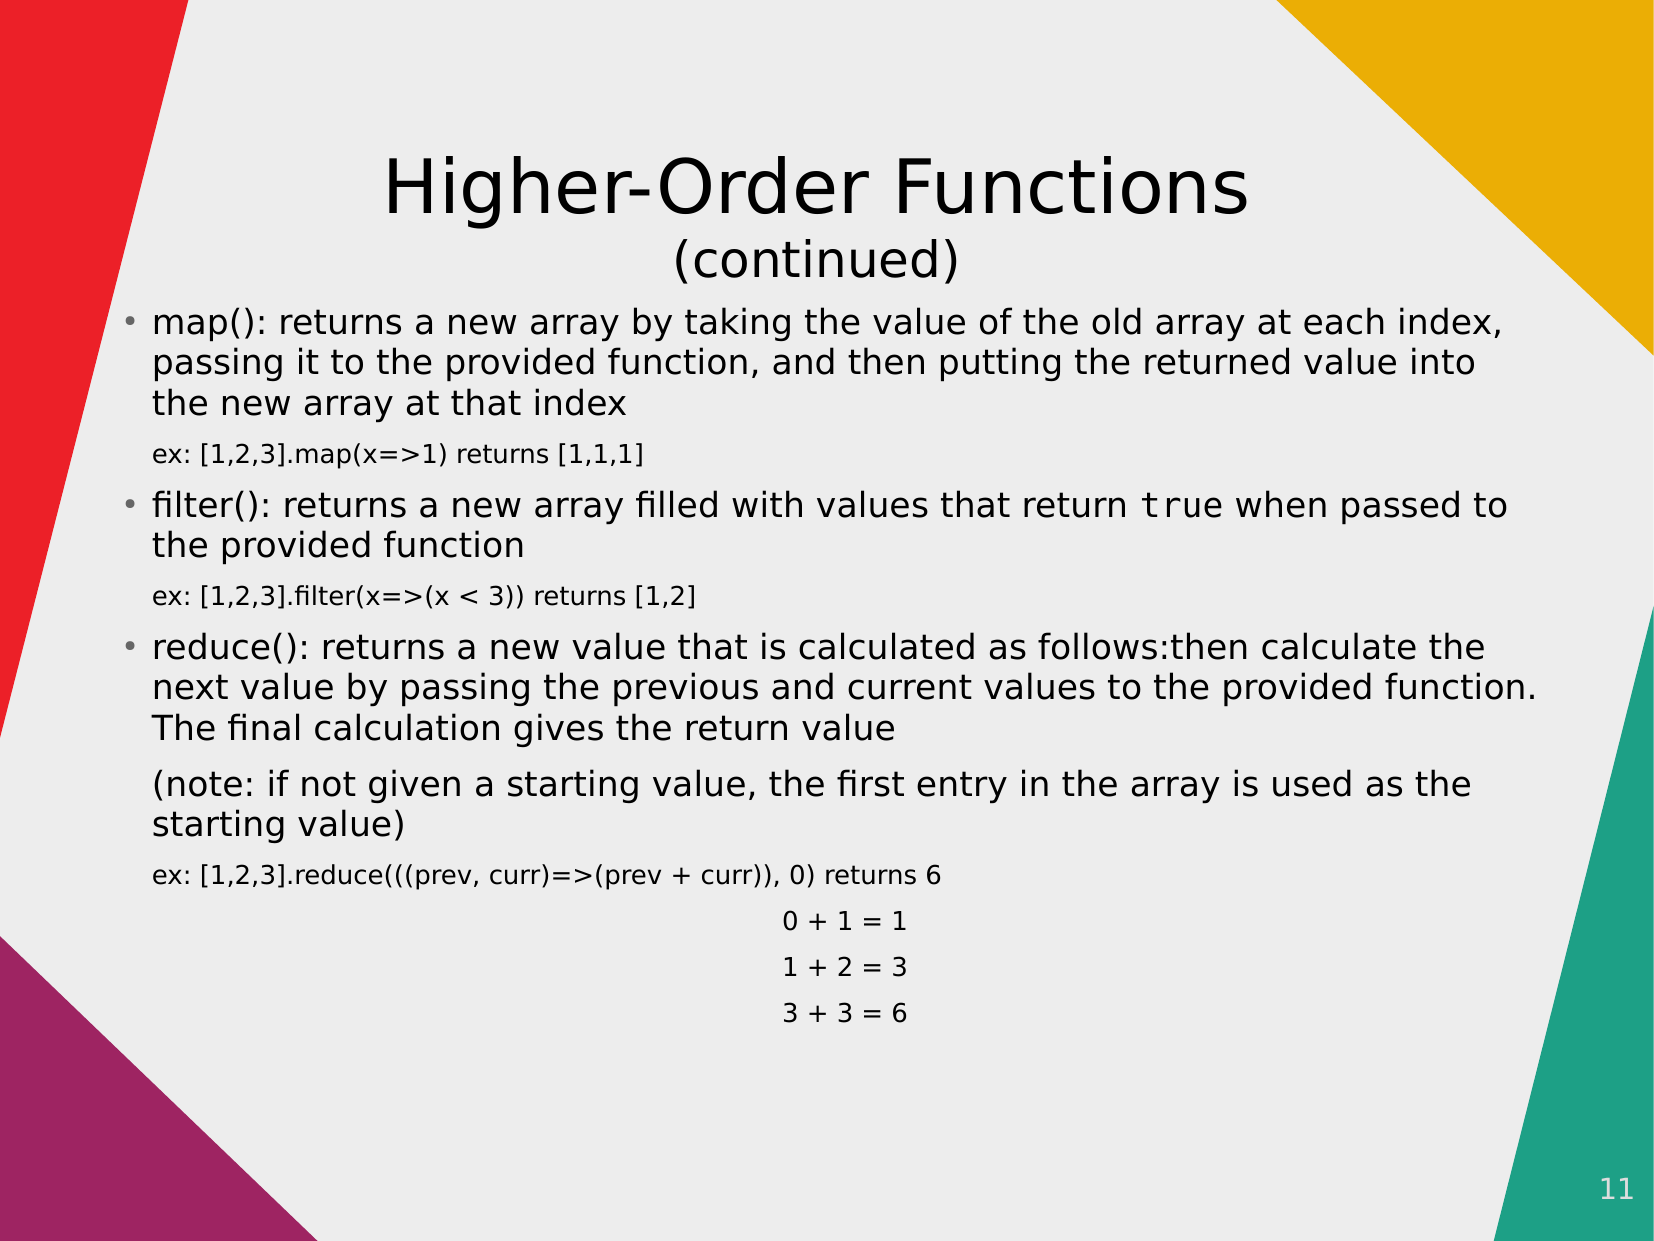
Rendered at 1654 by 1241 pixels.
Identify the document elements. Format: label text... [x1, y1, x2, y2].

title Higher-Order Functions (continued) [105, 118, 1529, 316]
list map(): returns a new array by taking the value of the old array at each index, passing it to the provided function, and then putting the returned value into the new array at that index ex: [1,2,3].map(x=>1) returns [1,1,1] filter(): returns a new array filled with values that return true when passed to the provided function ex: [1,2,3].filter(x=>(x < 3)) returns [1,2] reduce(): returns a new value that is calculated as follows:then calculate the next value by passing the previous and current values to the provided function. The final calculation gives the return value (note: if not given a starting value, the first entry in the array is used as the starting value) ex: [1,2,3].reduce(((prev, curr)=>(prev + curr)), 0) returns 6 0 + 1 = 1 1 + 2 = 3 3 + 3 = 6 [114, 302, 1539, 1033]
